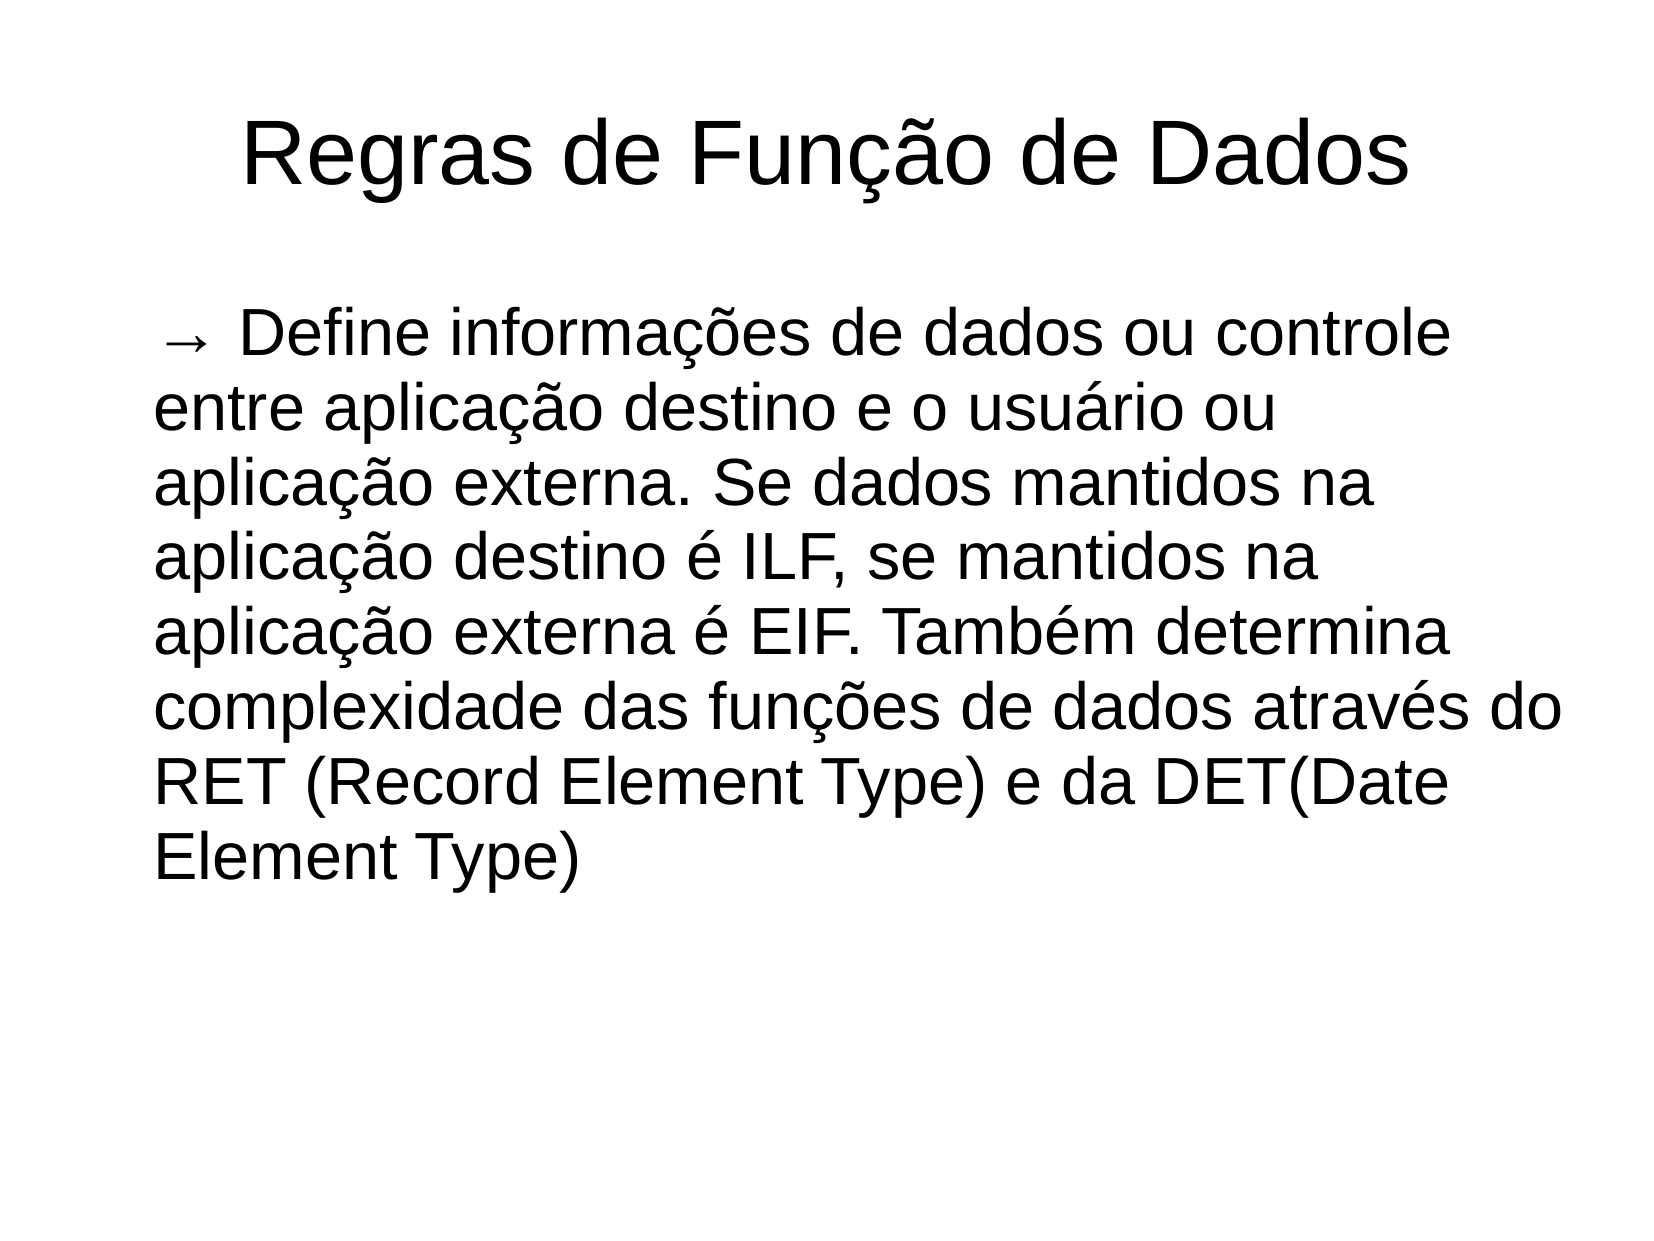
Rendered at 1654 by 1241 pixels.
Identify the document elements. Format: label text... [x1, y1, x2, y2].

list → Define informações de dados ou controle entre aplicação destino e o usuário ou aplicação externa. Se dados mantidos na aplicação destino é ILF, se mantidos na aplicação externa é EIF. Também determina complexidade das funções de dados através do RET (Record Element Type) e da DET(Date Element Type) [82, 295, 1571, 1015]
title Regras de Função de Dados [82, 49, 1571, 257]
